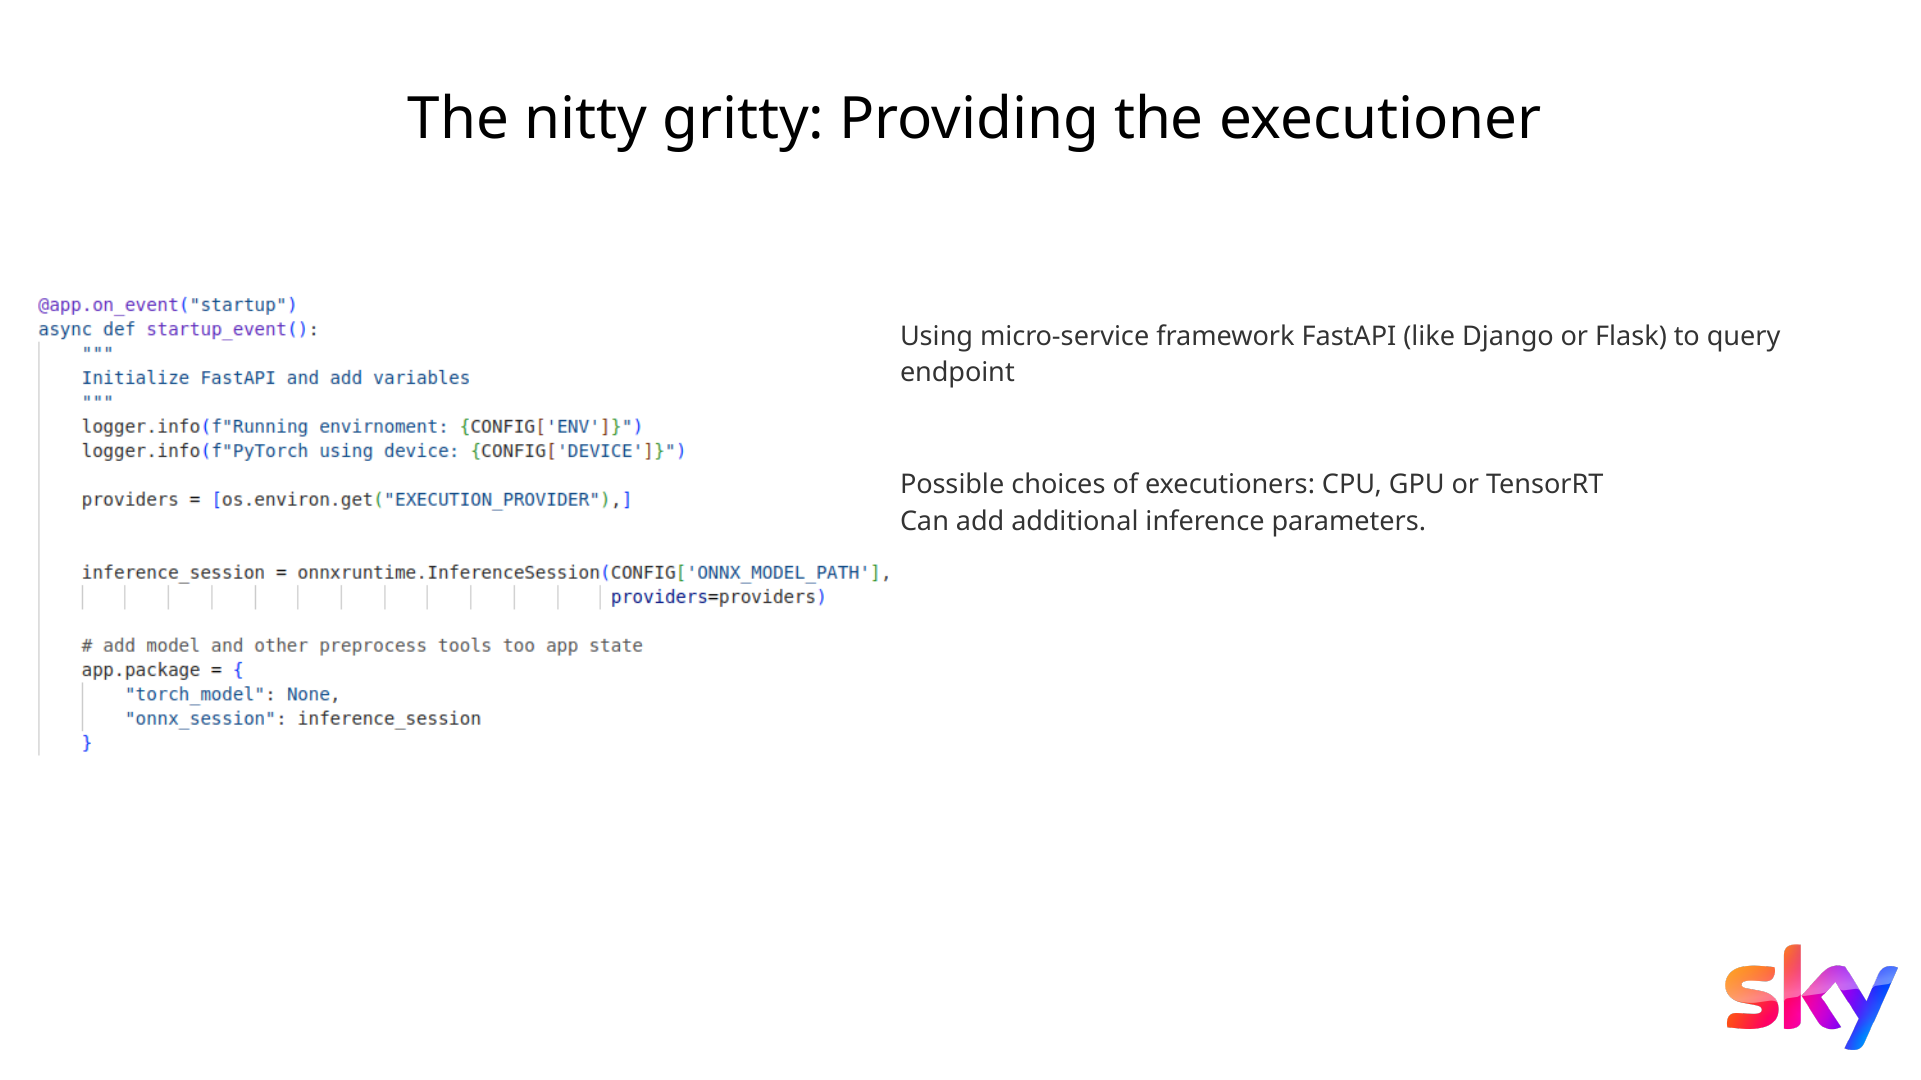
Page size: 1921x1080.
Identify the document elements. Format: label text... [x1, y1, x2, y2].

picture [1725, 944, 1898, 1051]
title The nitty gritty: Providing the executioner [112, 38, 1837, 151]
title Possible choices of executioners: CPU, GPU or TensorRT Can add additional inference parameters. [900, 448, 1838, 555]
title Using micro-service framework FastAPI (like Django or Flask) to query endpoint [900, 300, 1838, 407]
picture [32, 274, 897, 763]
